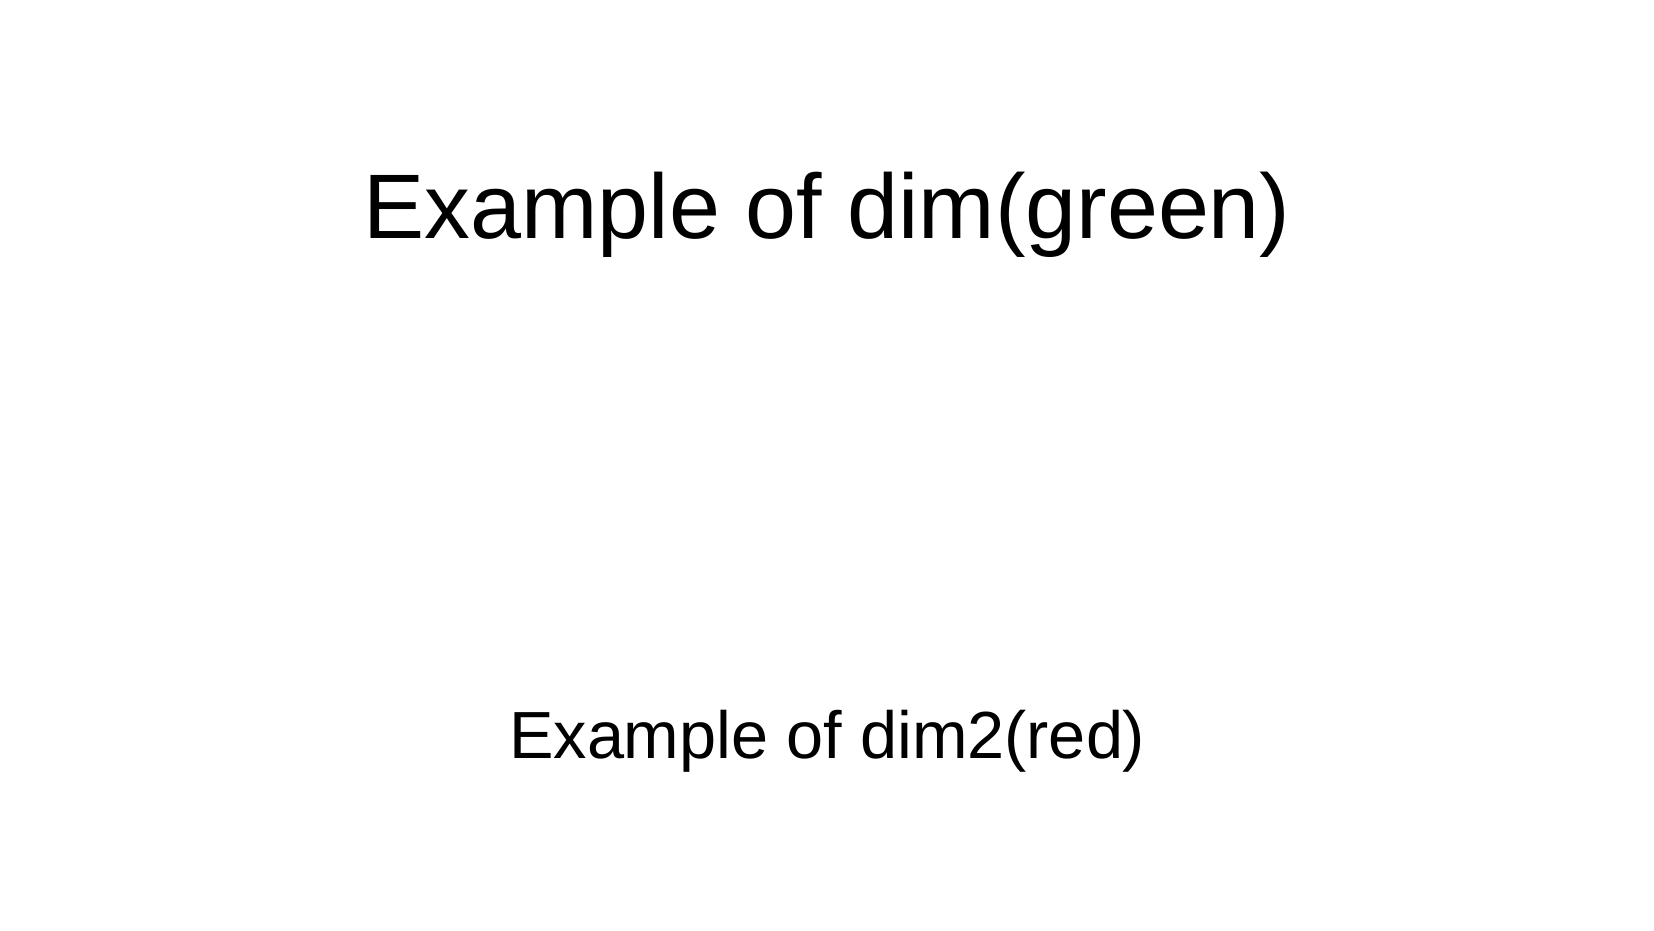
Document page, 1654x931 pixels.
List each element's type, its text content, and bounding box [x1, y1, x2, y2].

subtitle Example of dim2(red) [121, 344, 1534, 931]
title Example of dim(green) [121, 102, 1534, 311]
